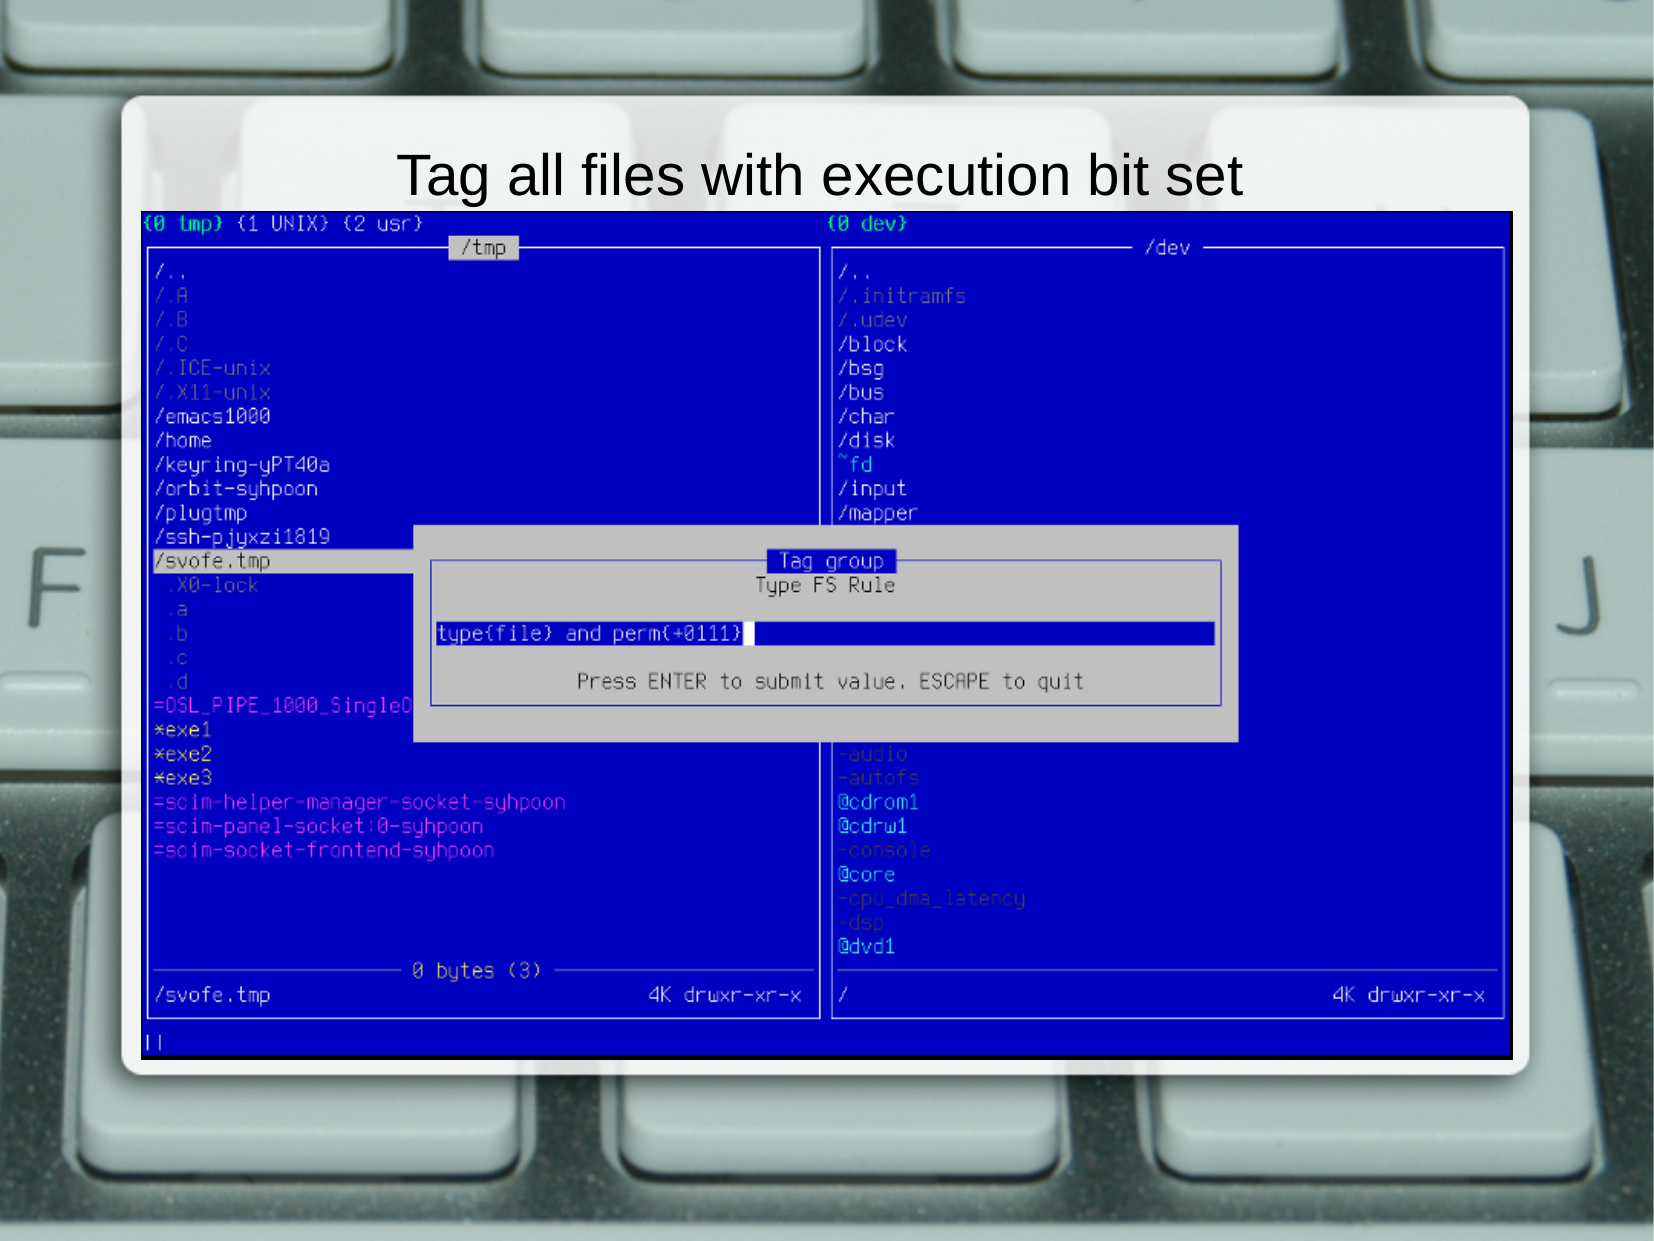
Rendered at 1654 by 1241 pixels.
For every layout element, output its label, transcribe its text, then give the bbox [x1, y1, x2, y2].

picture [0, 0, 1654, 1241]
title Tag all files with execution bit set [135, 125, 1506, 226]
